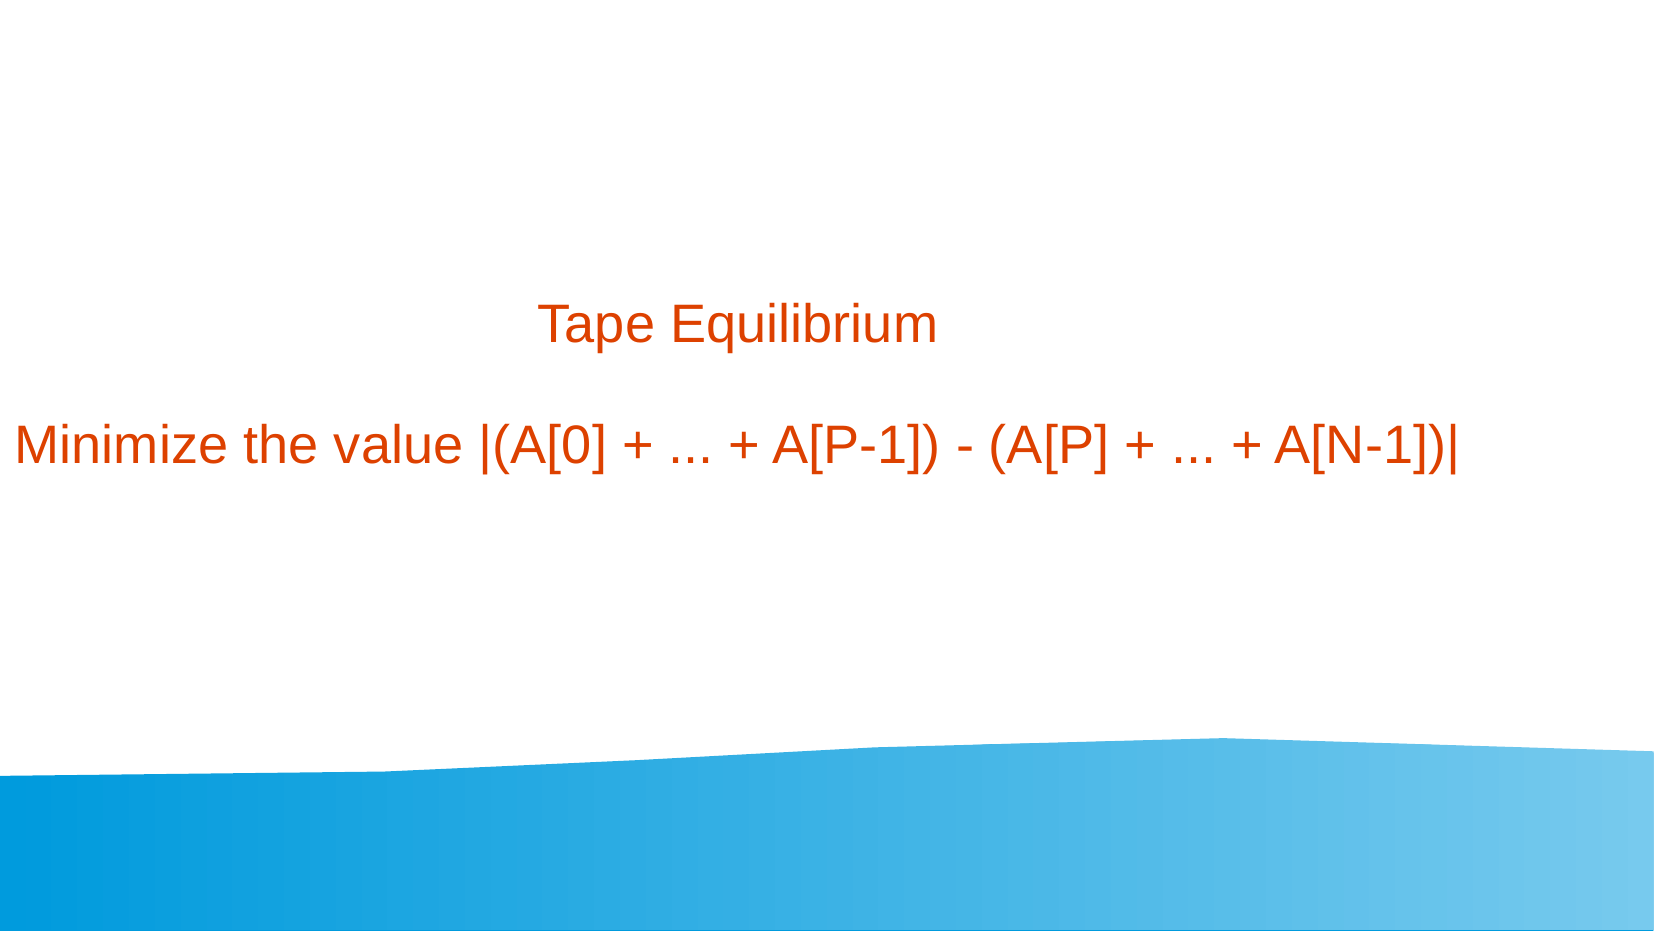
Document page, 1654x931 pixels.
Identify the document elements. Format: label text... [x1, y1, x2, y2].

title Tape Equilibrium Minimize the value |(A[0] + ... + A[P-1]) - (A[P] + ... + A[N-1])| [0, 124, 1477, 585]
